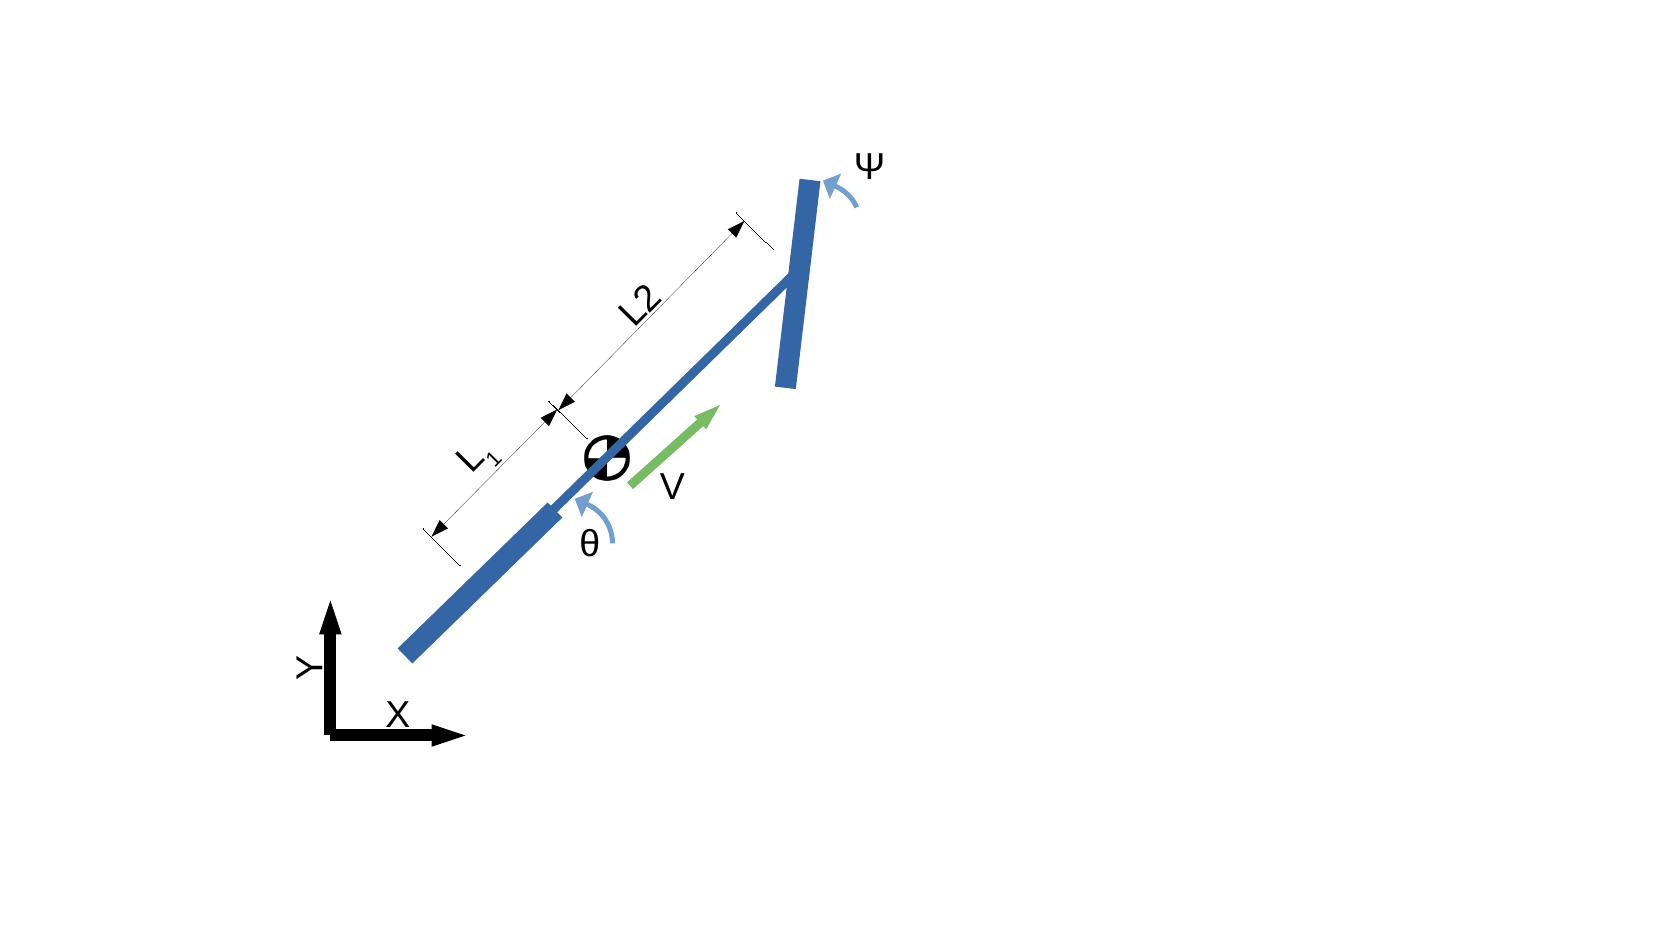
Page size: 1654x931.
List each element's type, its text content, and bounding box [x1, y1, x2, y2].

picture [579, 431, 626, 477]
text_box θ [564, 514, 616, 572]
text_box Ψ [839, 138, 901, 196]
text_box V [645, 458, 653, 465]
picture [585, 437, 636, 486]
text_box [574, 491, 605, 514]
text_box [822, 174, 839, 199]
text_box [845, 196, 860, 209]
text_box V [645, 458, 796, 515]
